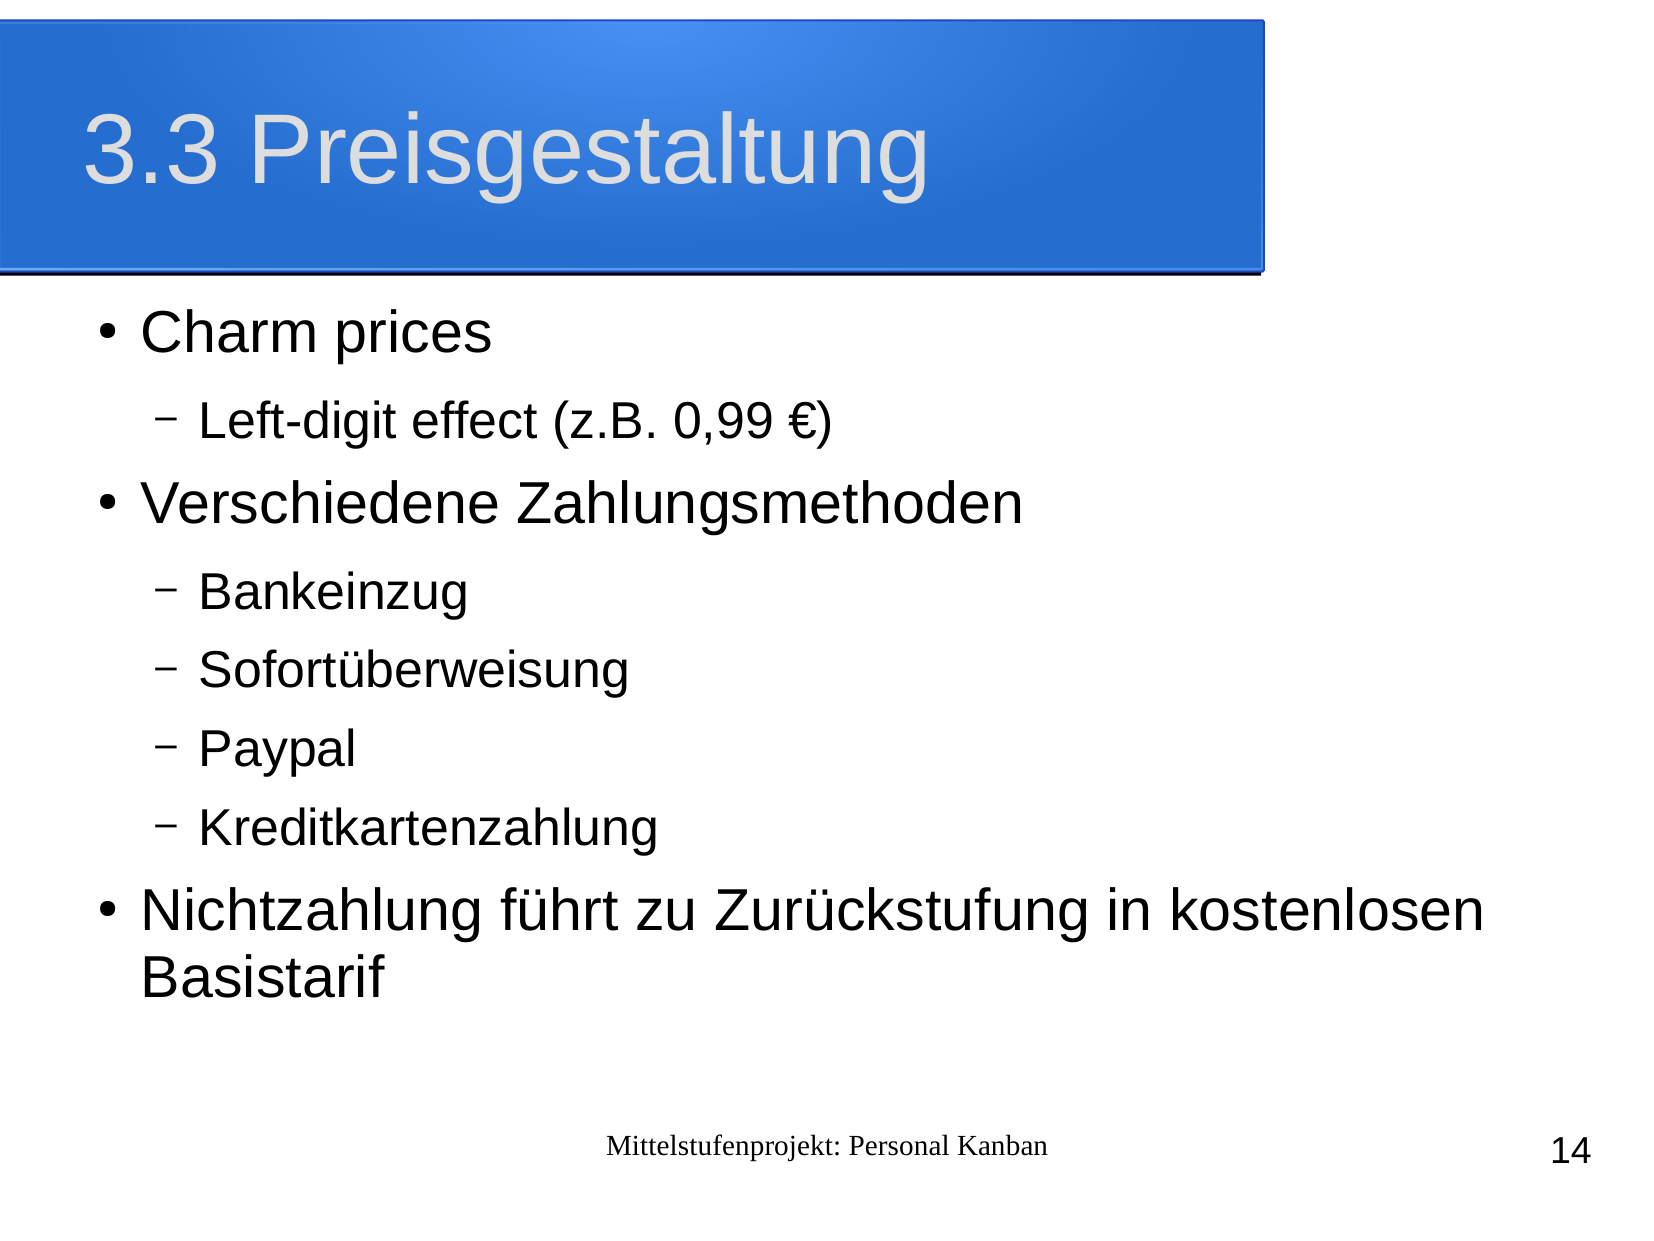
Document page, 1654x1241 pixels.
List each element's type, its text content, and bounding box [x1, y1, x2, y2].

text_box 14 [1535, 1122, 1654, 1194]
list Charm prices Left-digit effect (z.B. 0,99 €) Verschiedene Zahlungsmethoden Bankeinzug Sofortüberweisung Paypal Kreditkartenzahlung Nichtzahlung führt zu Zurückstufung in kostenlosen Basistarif [82, 299, 1571, 1019]
title 3.3 Preisgestaltung [82, 47, 1235, 252]
